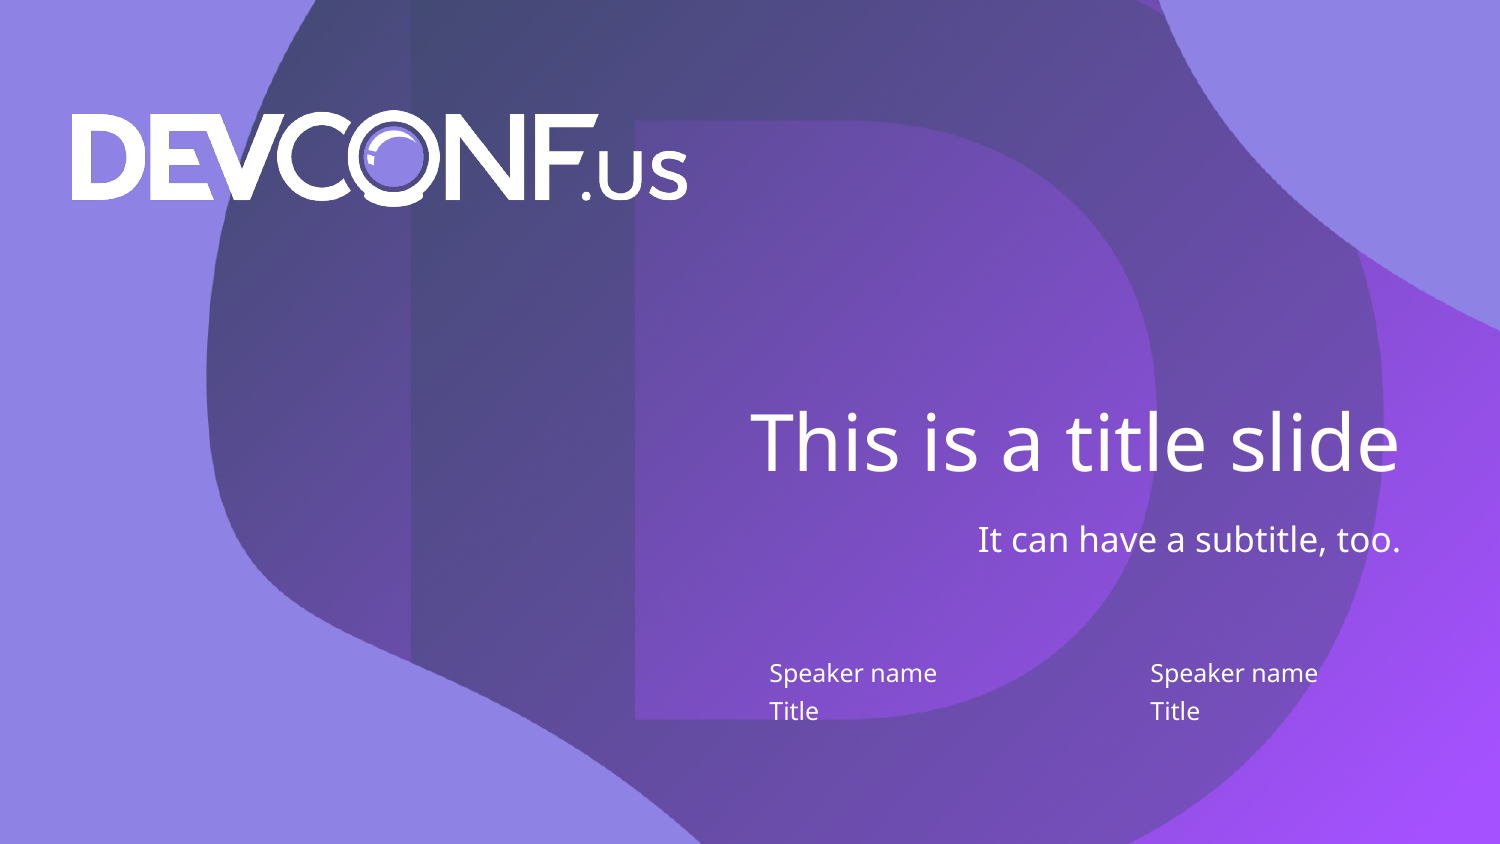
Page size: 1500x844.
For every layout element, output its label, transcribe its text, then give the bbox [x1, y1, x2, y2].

subtitle Speaker name Title [1150, 657, 1400, 733]
picture [0, 0, 1500, 844]
title This is a title slide [526, 296, 1402, 488]
subtitle It can have a subtitle, too. [526, 507, 1402, 561]
subtitle Speaker name Title [769, 657, 1019, 733]
